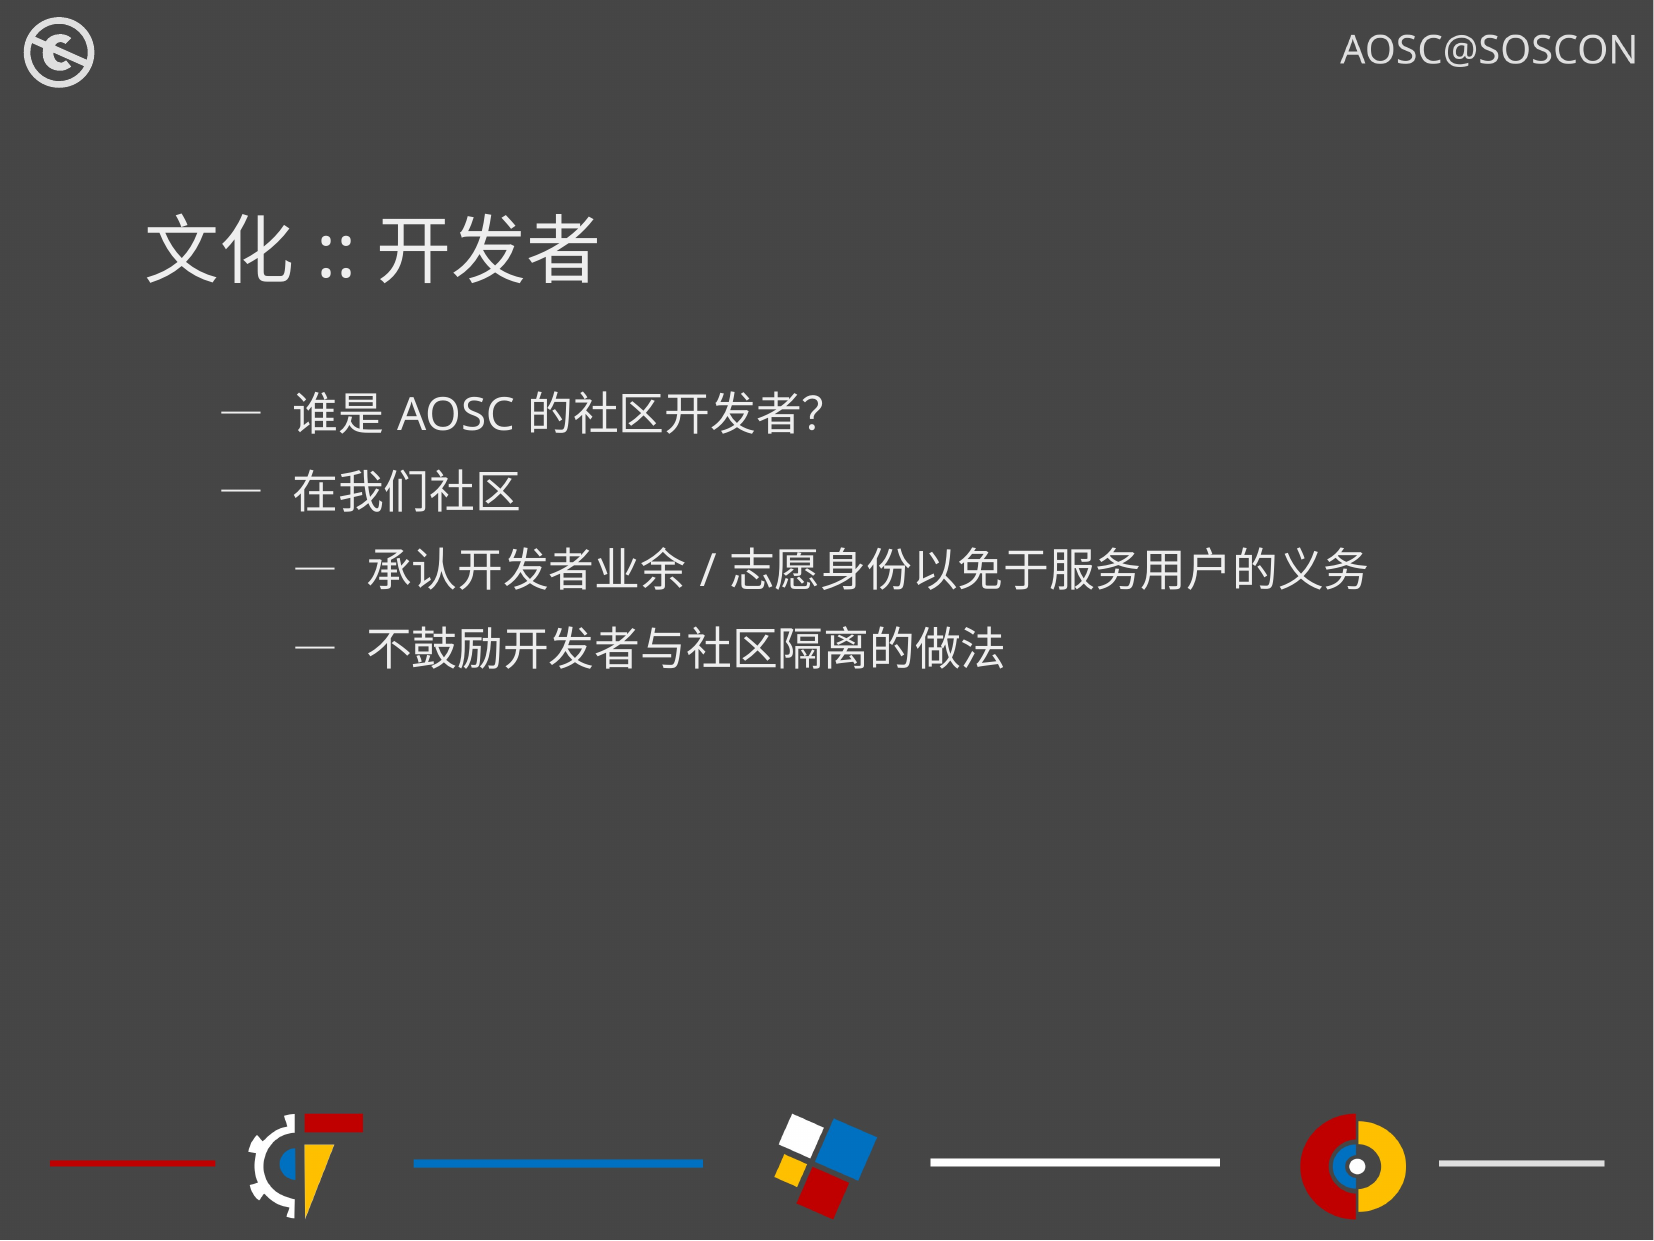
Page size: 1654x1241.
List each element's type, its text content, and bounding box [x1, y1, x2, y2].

text_box 文化::开发者 — 谁是AOSC的社区开发者？ — 在我们社区 — 承认开发者业余/志愿身份以免于服务用户的义务 — 不鼓励开发者与社区隔离的做法 [129, 183, 1536, 1028]
picture [0, 0, 1654, 1240]
